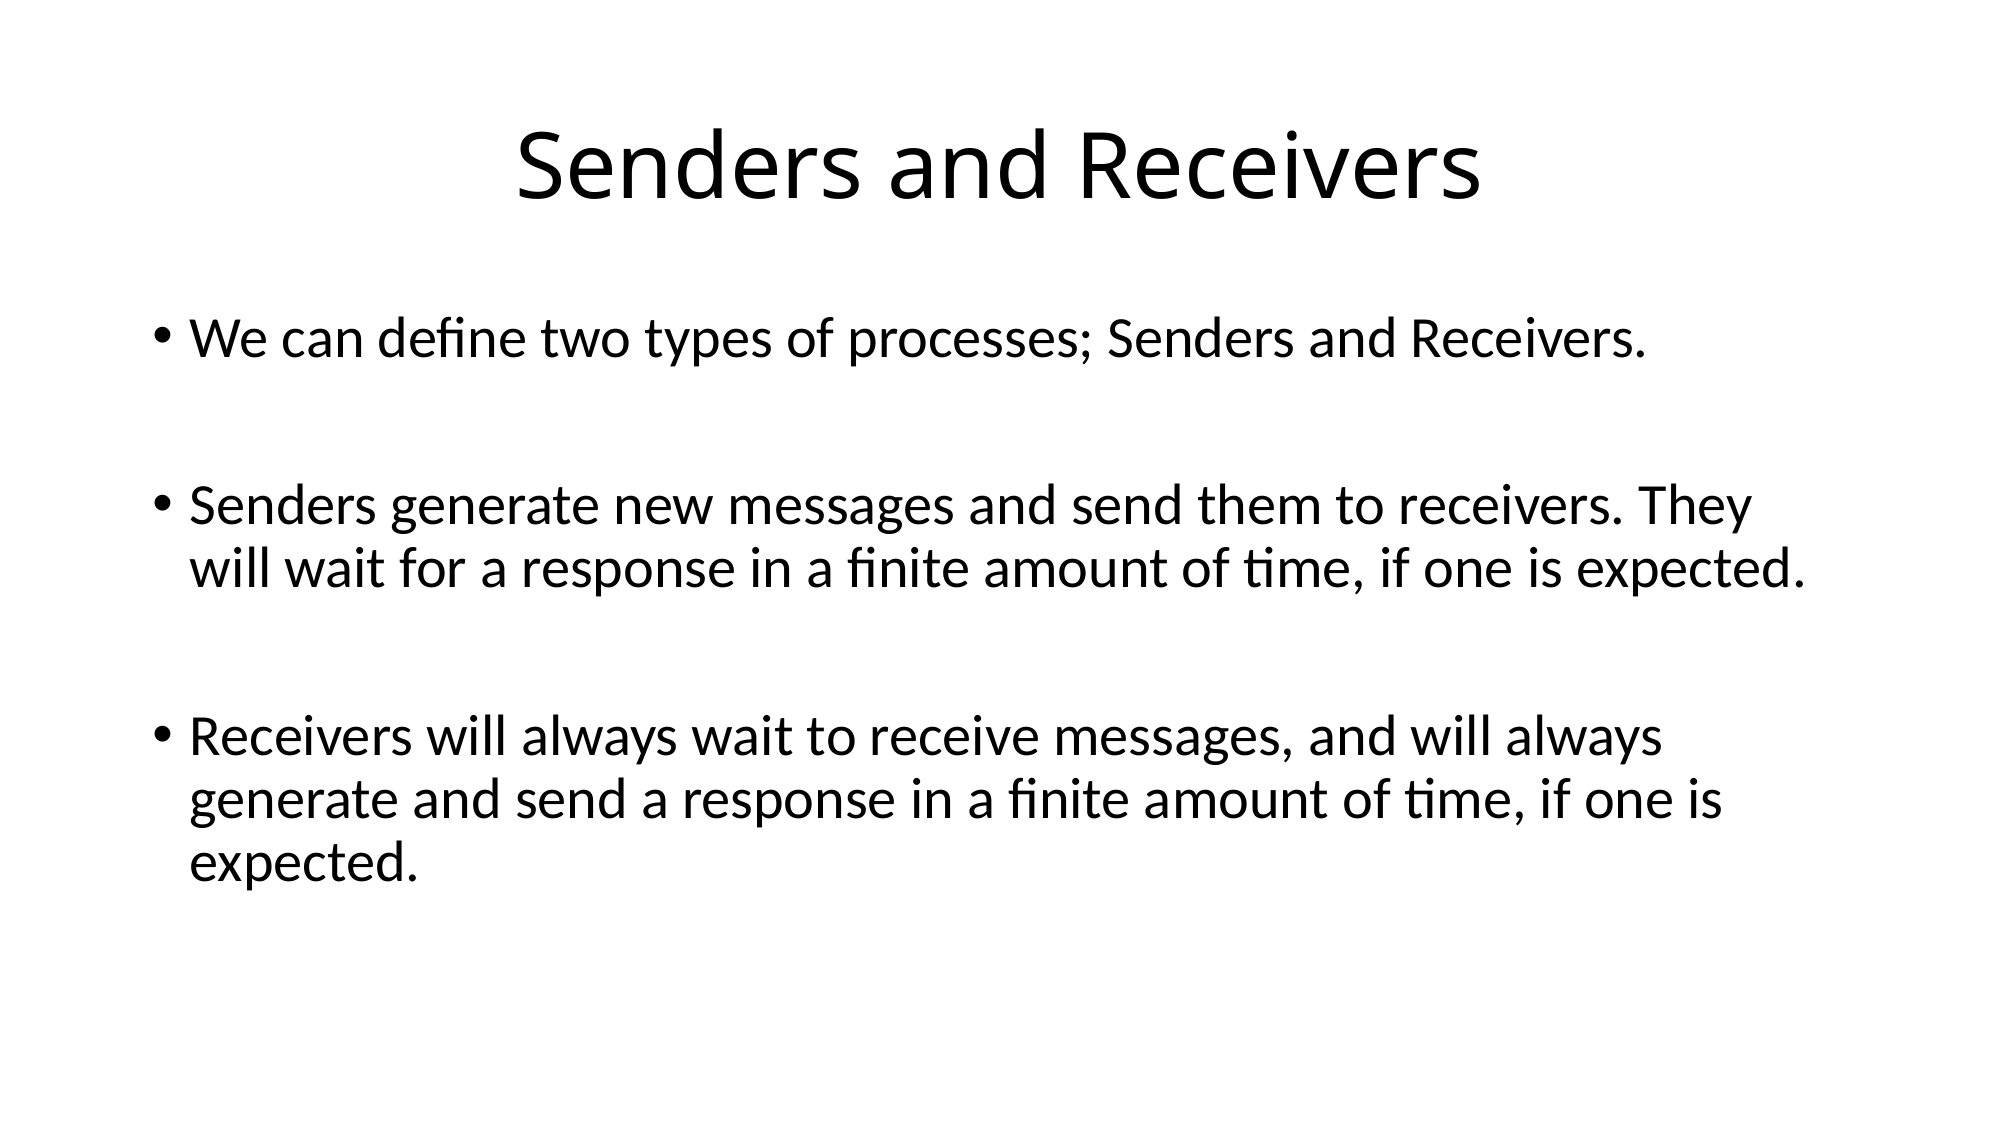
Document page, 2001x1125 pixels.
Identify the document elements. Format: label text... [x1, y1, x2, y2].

title Senders and Receivers [137, 59, 1863, 278]
list We can define two types of processes; Senders and Receivers. Senders generate new messages and send them to receivers. They will wait for a response in a finite amount of time, if one is expected. Receivers will always wait to receive messages, and will always generate and send a response in a finite amount of time, if one is expected. [137, 299, 1863, 1014]
